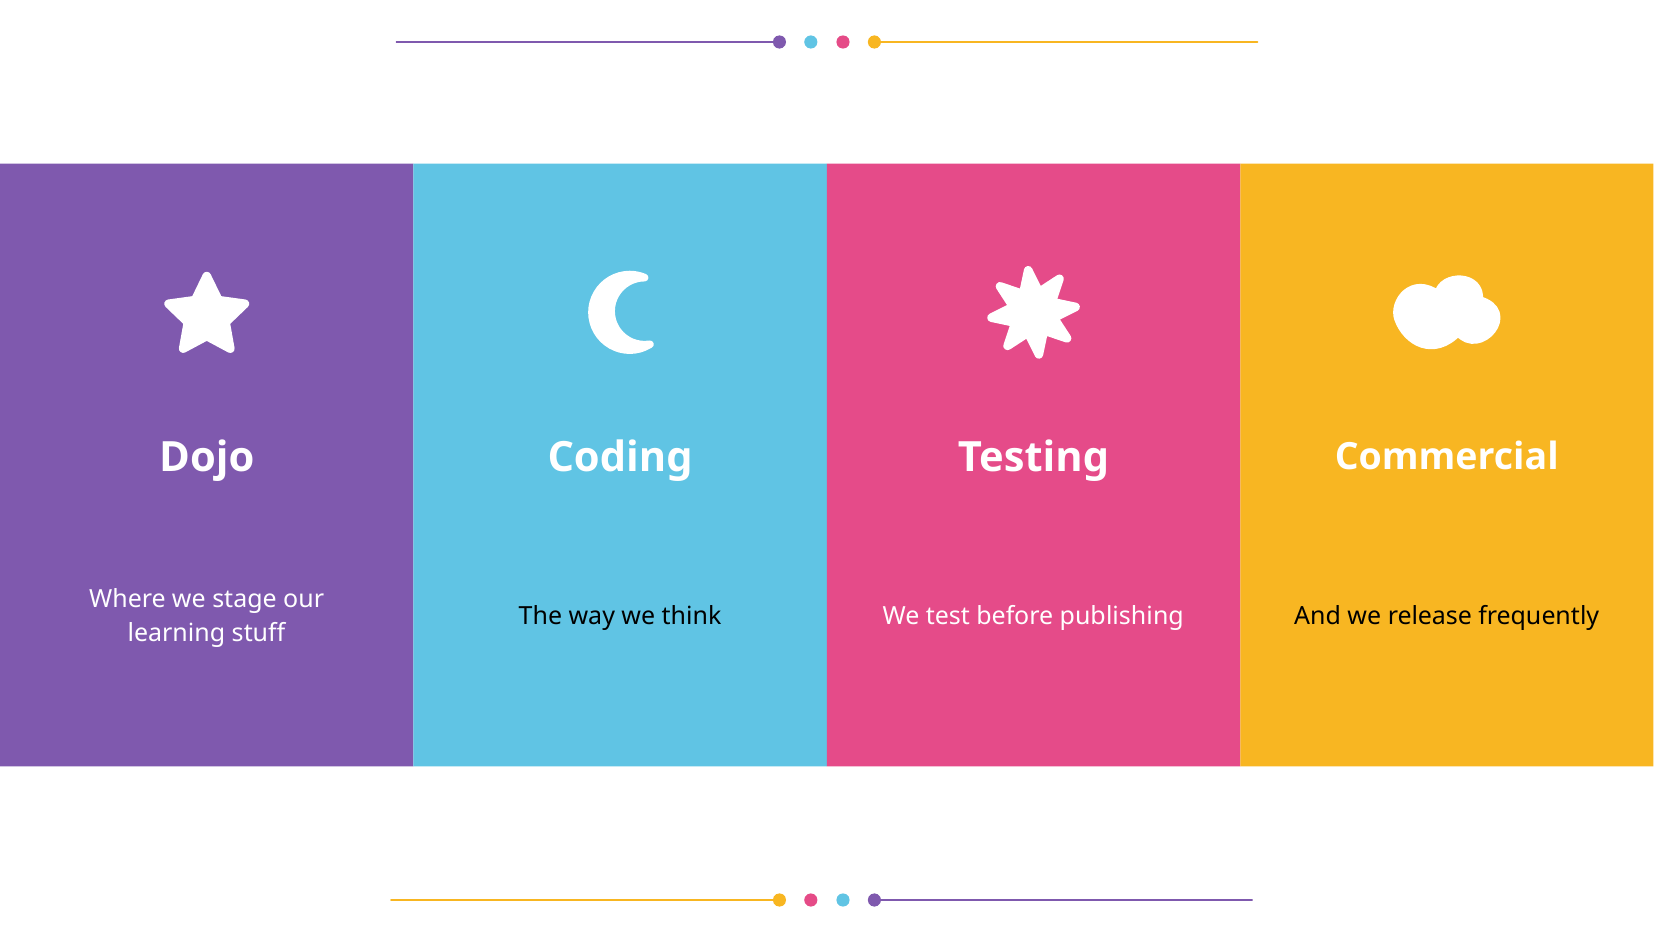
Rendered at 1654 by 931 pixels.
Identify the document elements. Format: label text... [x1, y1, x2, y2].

title And we release frequently [1286, 492, 1608, 737]
text_box [1007, 286, 1059, 338]
title We test before publishing [873, 492, 1194, 737]
text_box [180, 288, 234, 339]
title The way we think [459, 492, 781, 737]
title Where we stage our learning stuff [46, 492, 368, 737]
title Commercial [1316, 401, 1577, 508]
title Testing [903, 401, 1164, 508]
title Dojo [76, 401, 337, 508]
title Coding [490, 401, 751, 508]
text_box [596, 280, 628, 346]
text_box [1402, 285, 1491, 340]
